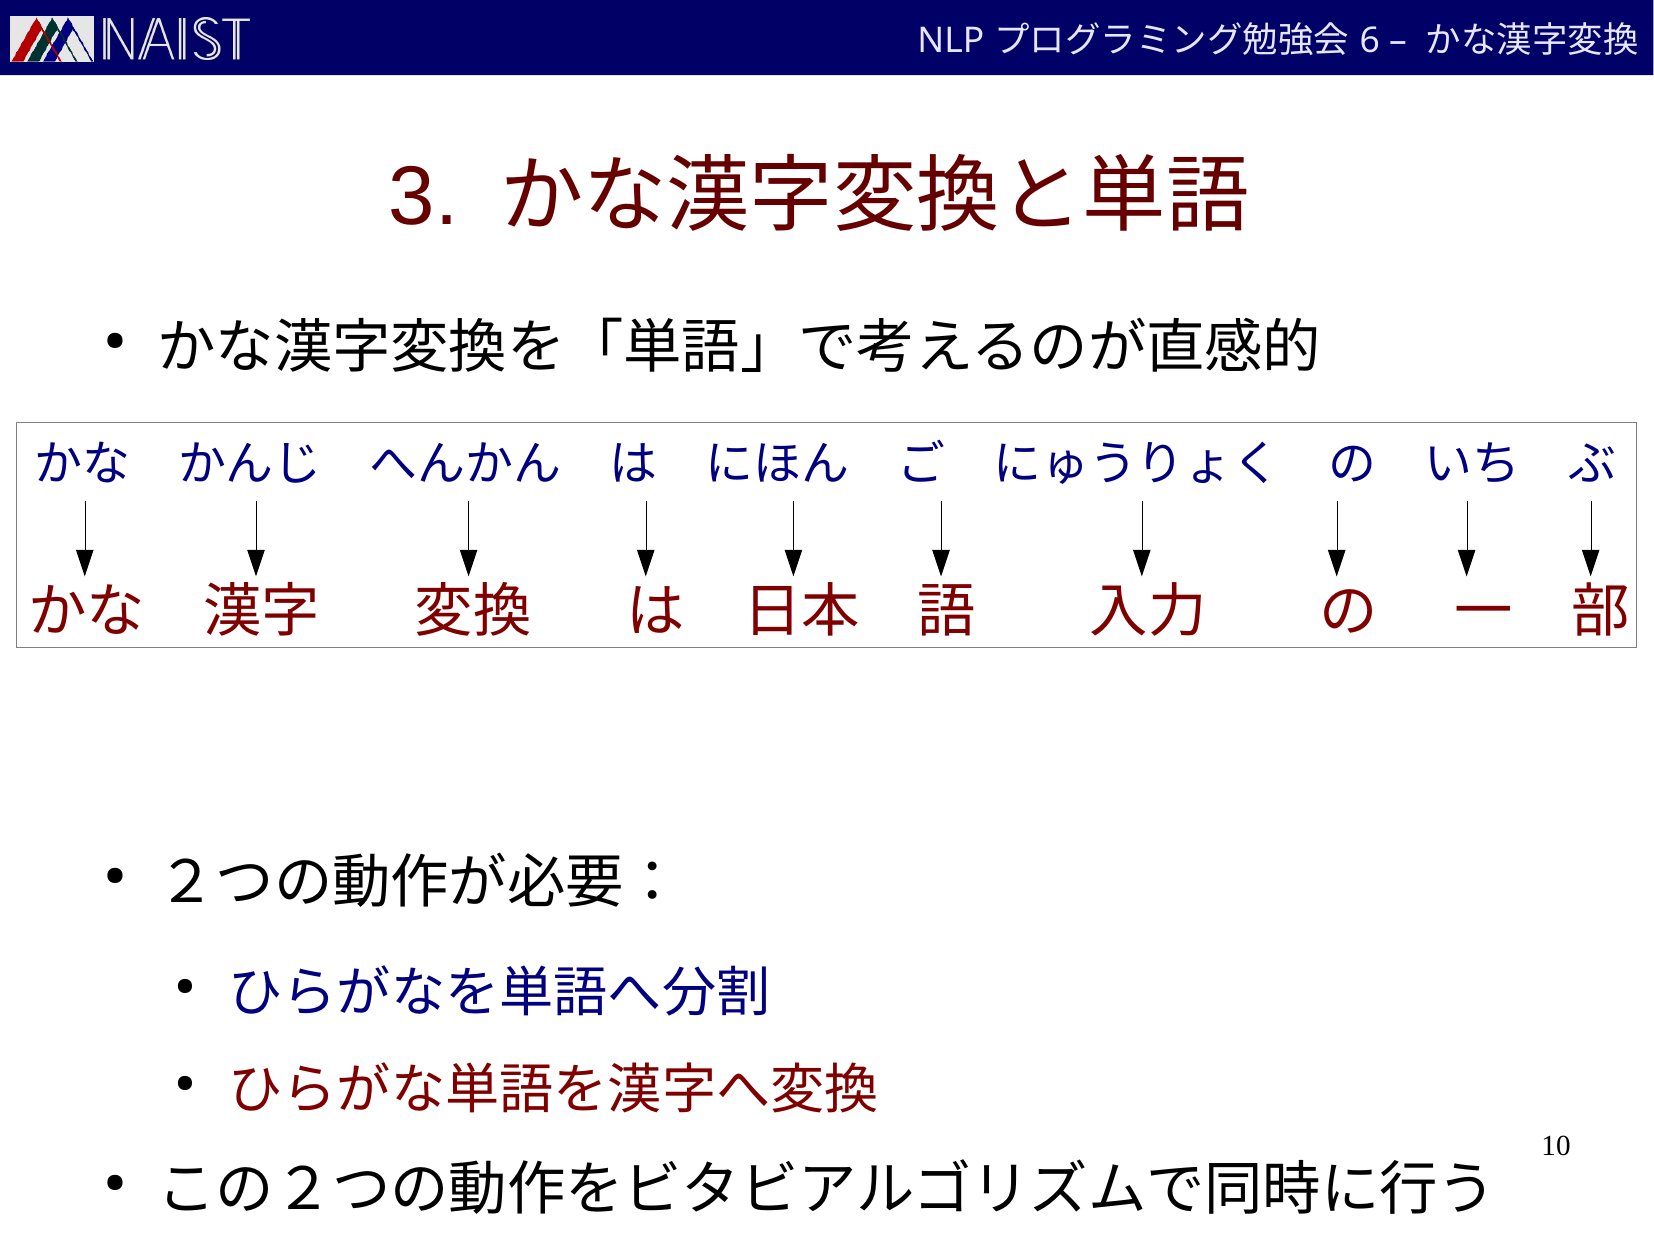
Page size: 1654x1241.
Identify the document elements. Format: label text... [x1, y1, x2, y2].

list かな漢字変換を「単語」で考えるのが直感的 ２つの動作が必要： ひらがなを単語へ分割 ひらがな単語を漢字へ変換 この２つの動作をビタビアルゴリズムで同時に行う [86, 654, 1576, 1014]
list かな漢字変換を「単語」で考えるのが直感的 ２つの動作が必要： ひらがなを単語へ分割 ひらがな単語を漢字へ変換 この２つの動作をビタビアルゴリズムで同時に行う [86, 500, 1576, 570]
list かな漢字変換を「単語」で考えるのが直感的 ２つの動作が必要： ひらがなを単語へ分割 ひらがな単語を漢字へ変換 この２つの動作をビタビアルゴリズムで同時に行う [86, 423, 1576, 428]
picture [102, 17, 251, 60]
text_box かな 漢字 変換 は 日本 語 入力 の 一 部 [17, 570, 1636, 647]
text_box かな かんじ へんかん は にほん ご にゅうりょく の いち ぶ [19, 428, 1633, 500]
picture [10, 16, 94, 62]
title 3. かな漢字変換と単語 [75, 92, 1564, 285]
text_box かな 漢字 変換 は 日本 語 入力 の 一 部 [13, 570, 1646, 654]
list かな漢字変換を「単語」で考えるのが直感的 ２つの動作が必要： ひらがなを単語へ分割 ひらがな単語を漢字へ変換 この２つの動作をビタビアルゴリズムで同時に行う [86, 300, 1576, 422]
